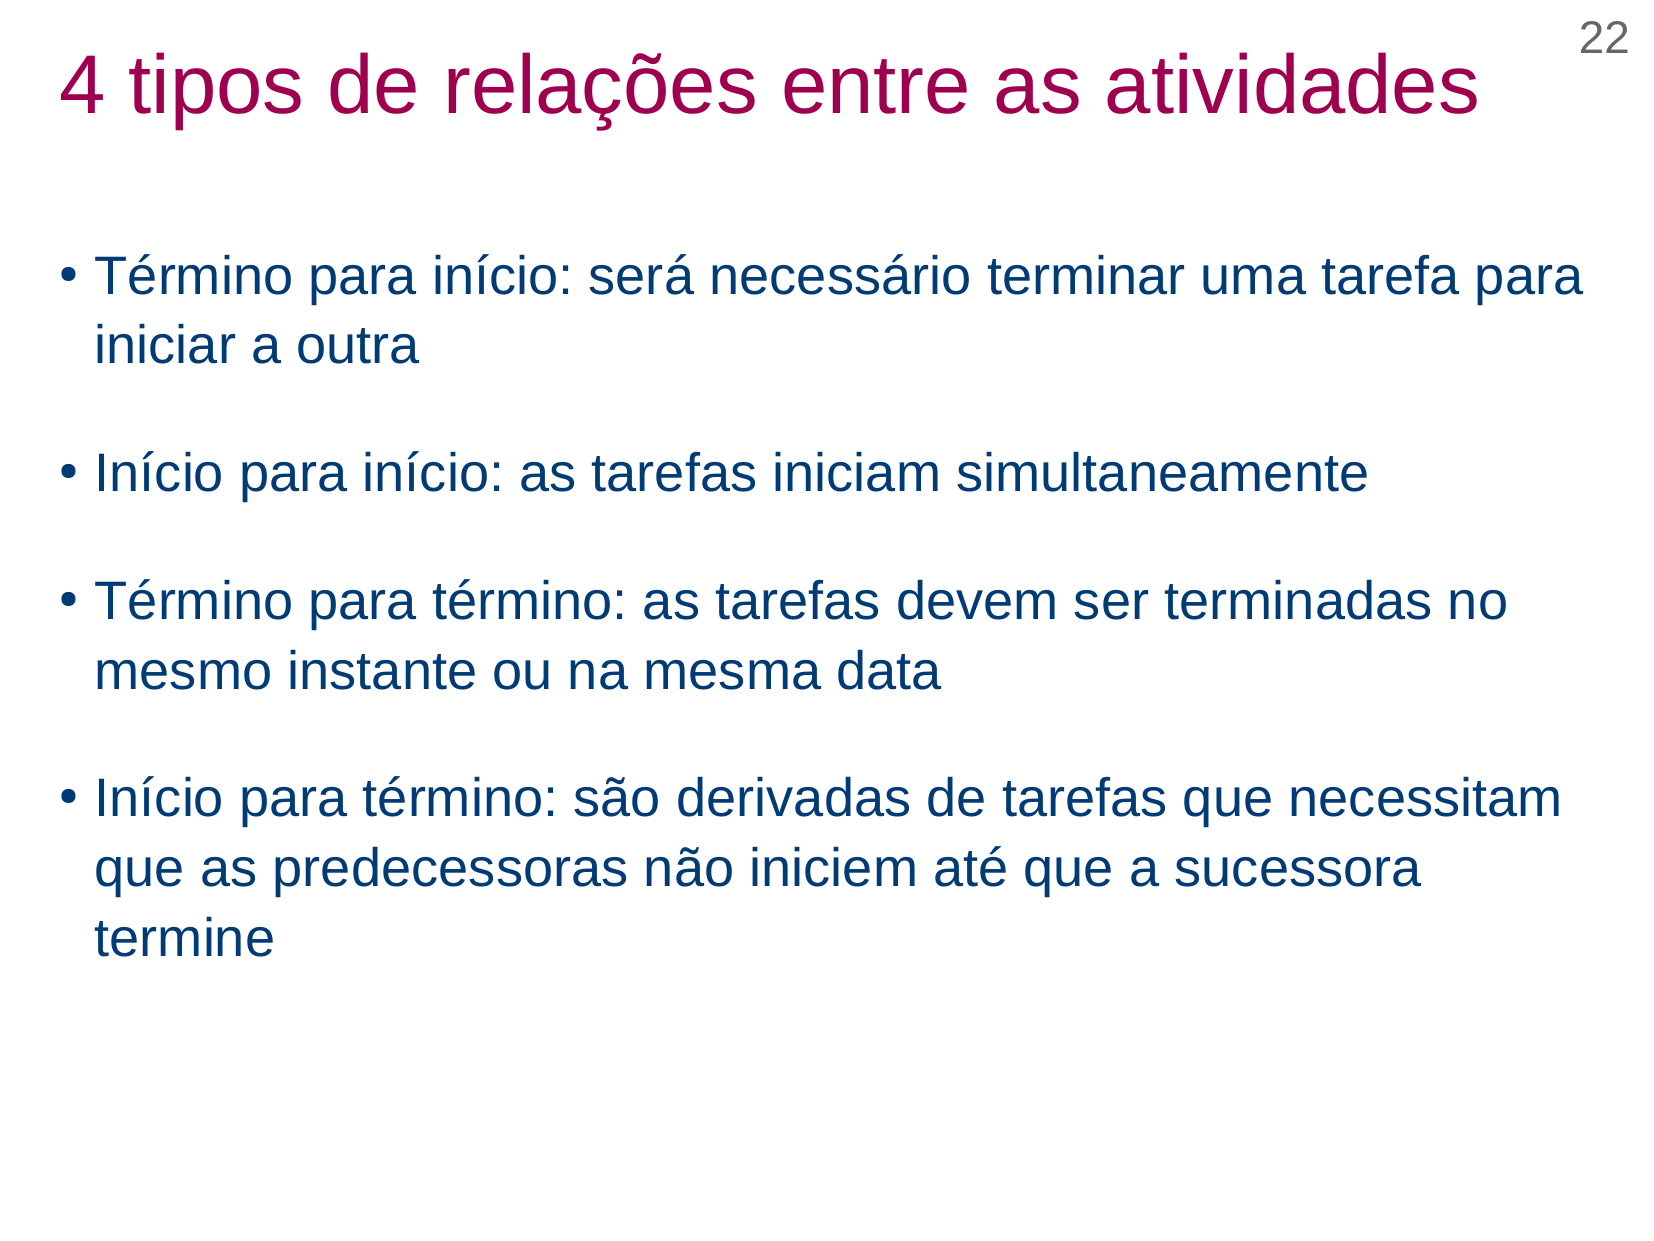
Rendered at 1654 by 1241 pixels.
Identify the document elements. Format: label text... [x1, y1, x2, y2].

list Término para início: será necessário terminar uma tarefa para iniciar a outra Início para início: as tarefas iniciam simultaneamente Término para término: as tarefas devem ser terminadas no mesmo instante ou na mesma data Início para término: são derivadas de tarefas que necessitam que as predecessoras não iniciem até que a sucessora termine [59, 236, 1595, 1211]
title 4 tipos de relações entre as atividades [59, 29, 1595, 148]
